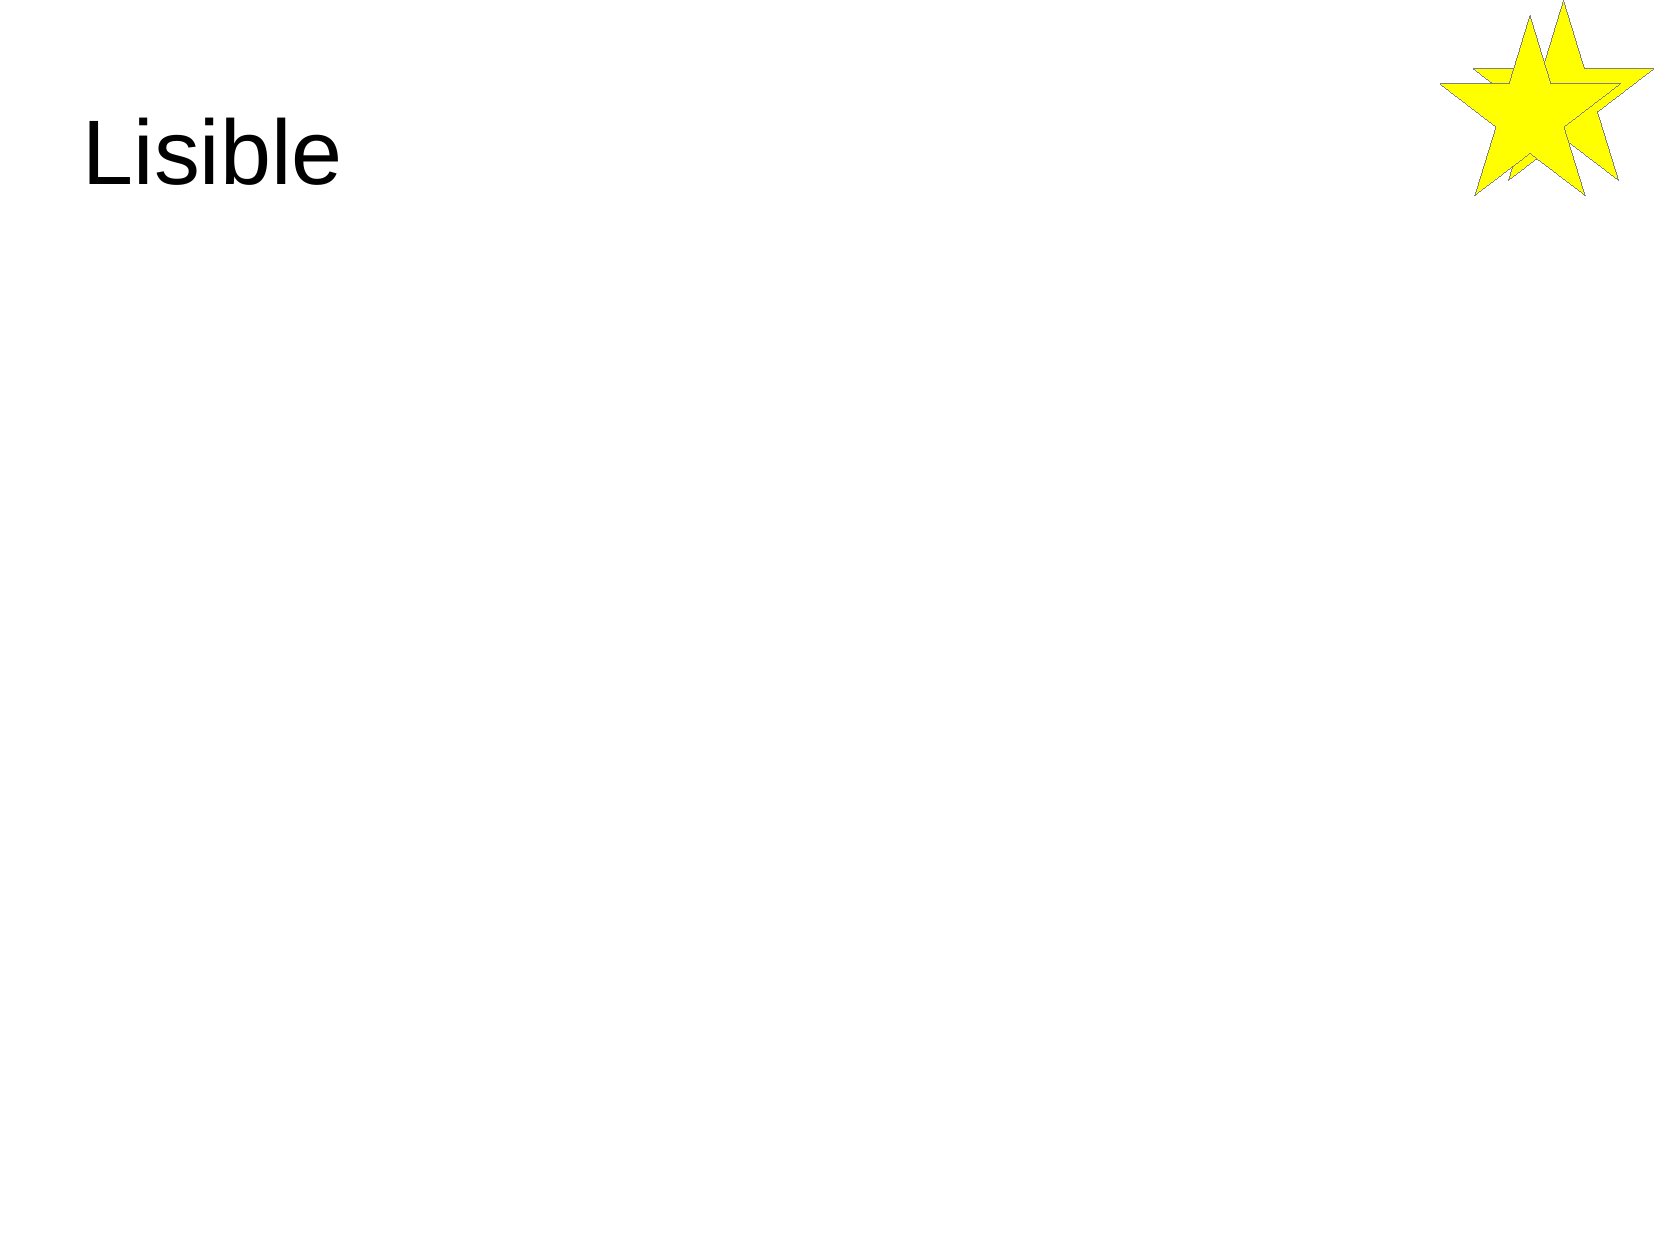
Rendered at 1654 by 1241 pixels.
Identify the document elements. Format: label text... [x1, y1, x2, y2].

title Lisible [82, 49, 1571, 257]
text_box [1440, 0, 1654, 196]
